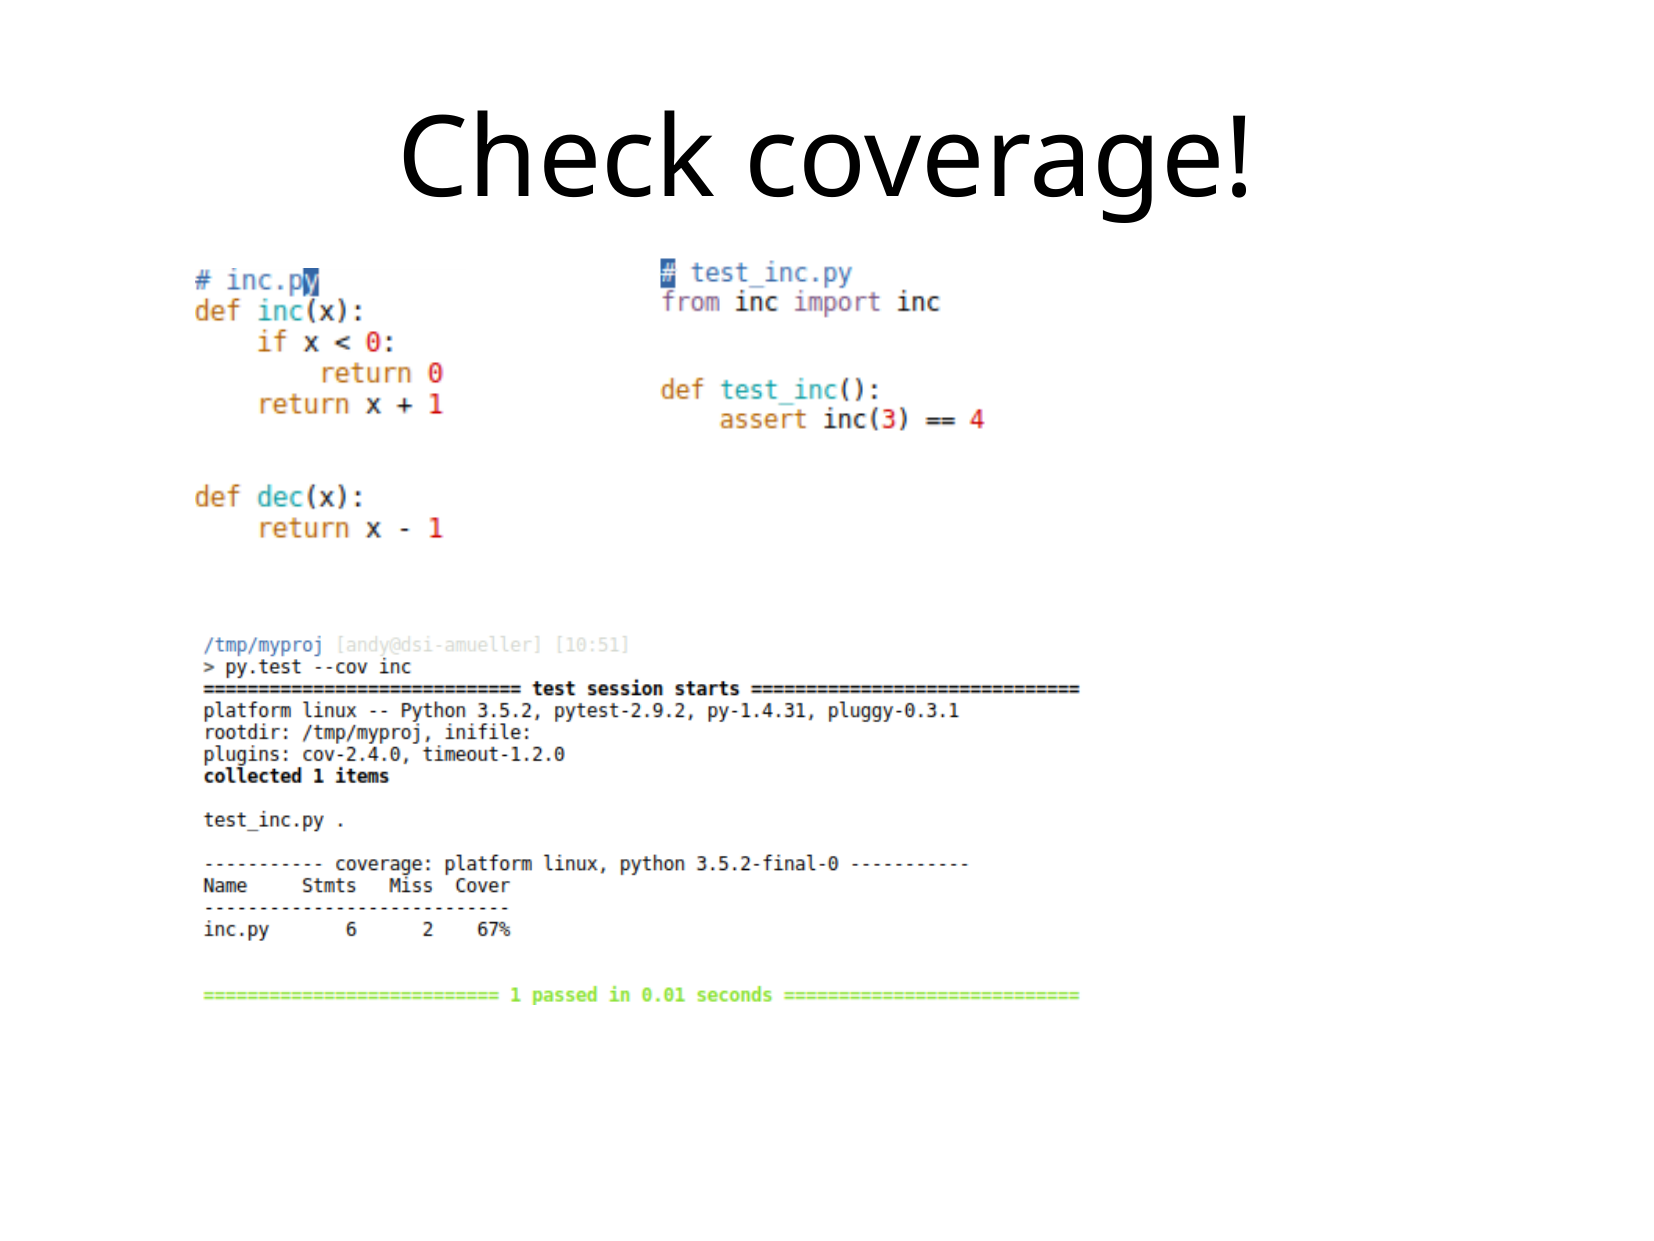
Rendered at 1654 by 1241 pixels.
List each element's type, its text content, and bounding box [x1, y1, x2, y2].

picture [659, 257, 1006, 436]
title Check coverage! [82, 49, 1571, 257]
picture [195, 268, 466, 548]
picture [202, 633, 1111, 1006]
